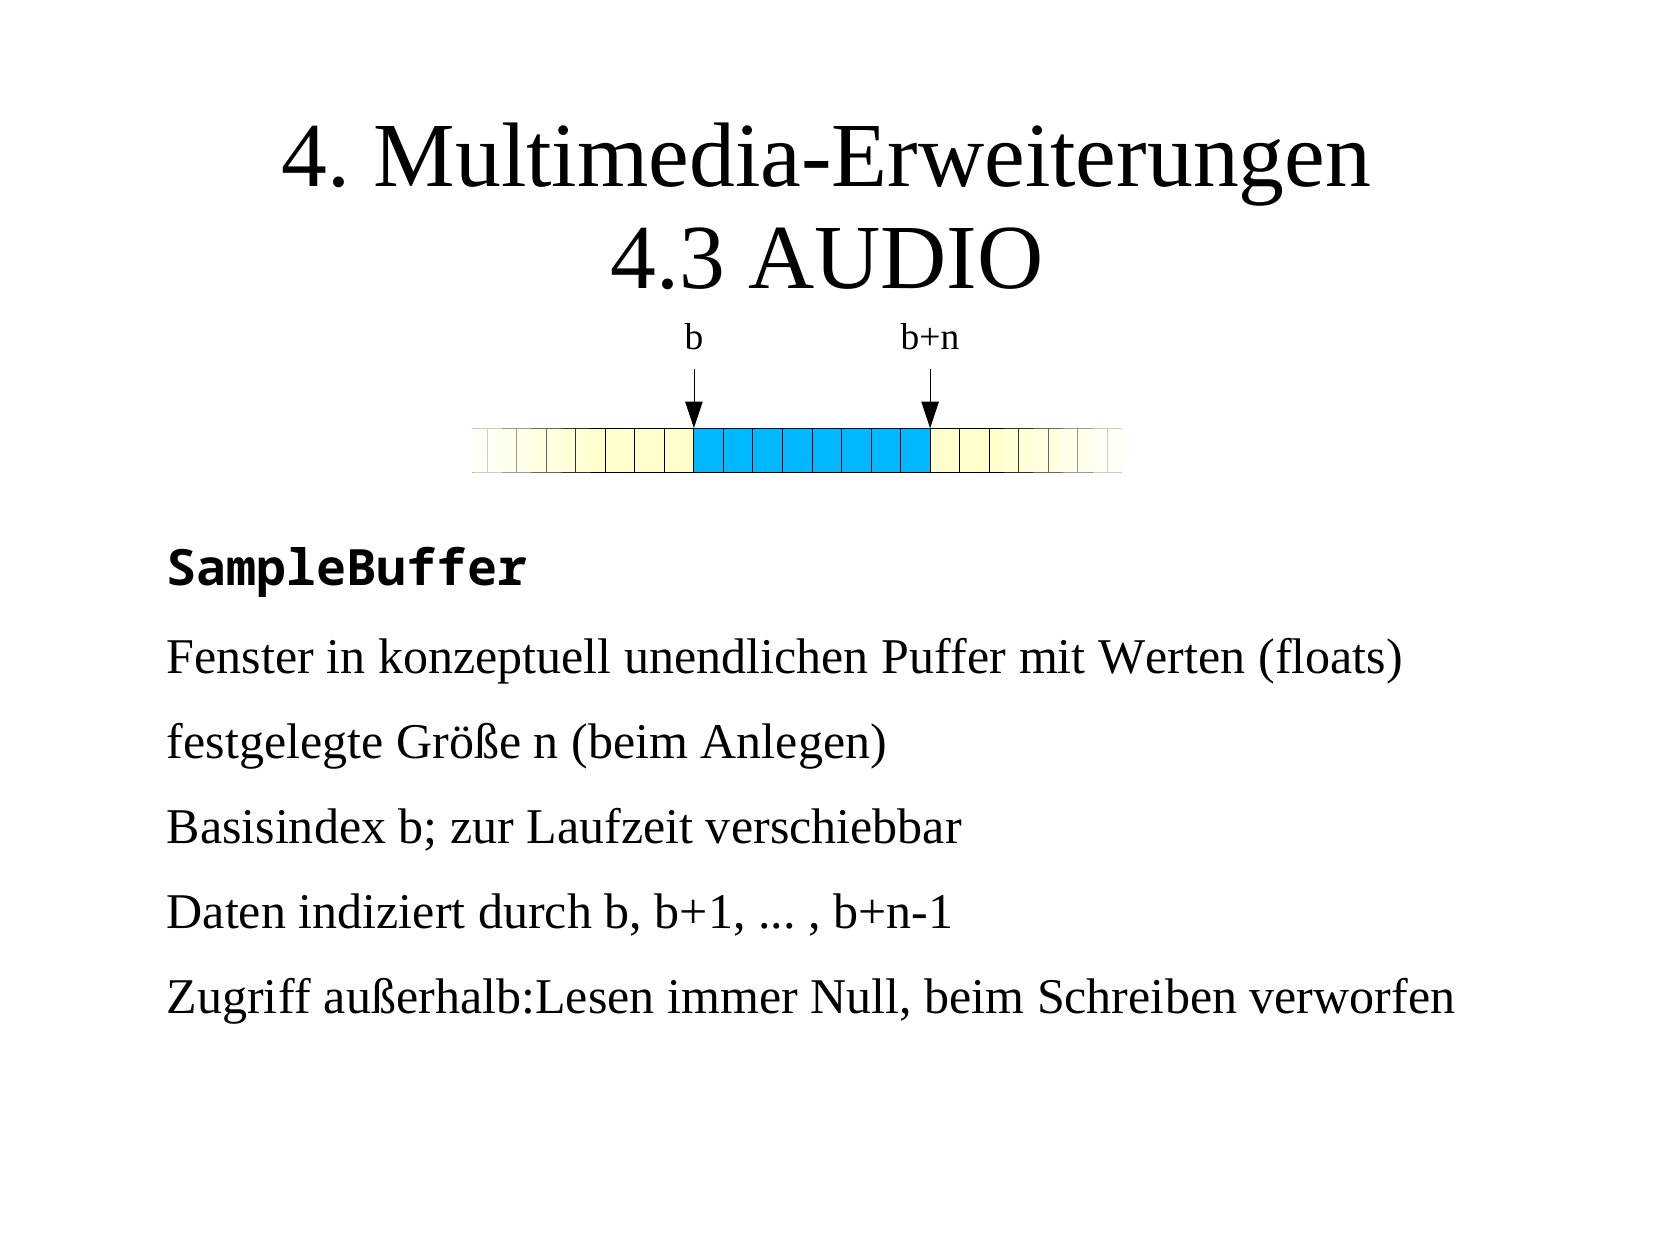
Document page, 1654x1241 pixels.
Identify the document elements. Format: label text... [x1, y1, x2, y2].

text_box b+n [871, 310, 990, 363]
list SampleBuffer Fenster in konzeptuell unendlichen Puffer mit Werten (floats) festgelegte Größe n (beim Anlegen) Basisindex b; zur Laufzeit verschiebbar Daten indiziert durch b, b+1, ... , b+n-1 Zugriff außerhalb:Lesen immer Null, beim Schreiben verworfen [149, 531, 1536, 1098]
text_box b [649, 310, 739, 363]
text_box [442, 413, 1152, 502]
title 4. Multimedia-Erweiterungen 4.3 AUDIO [121, 102, 1534, 311]
